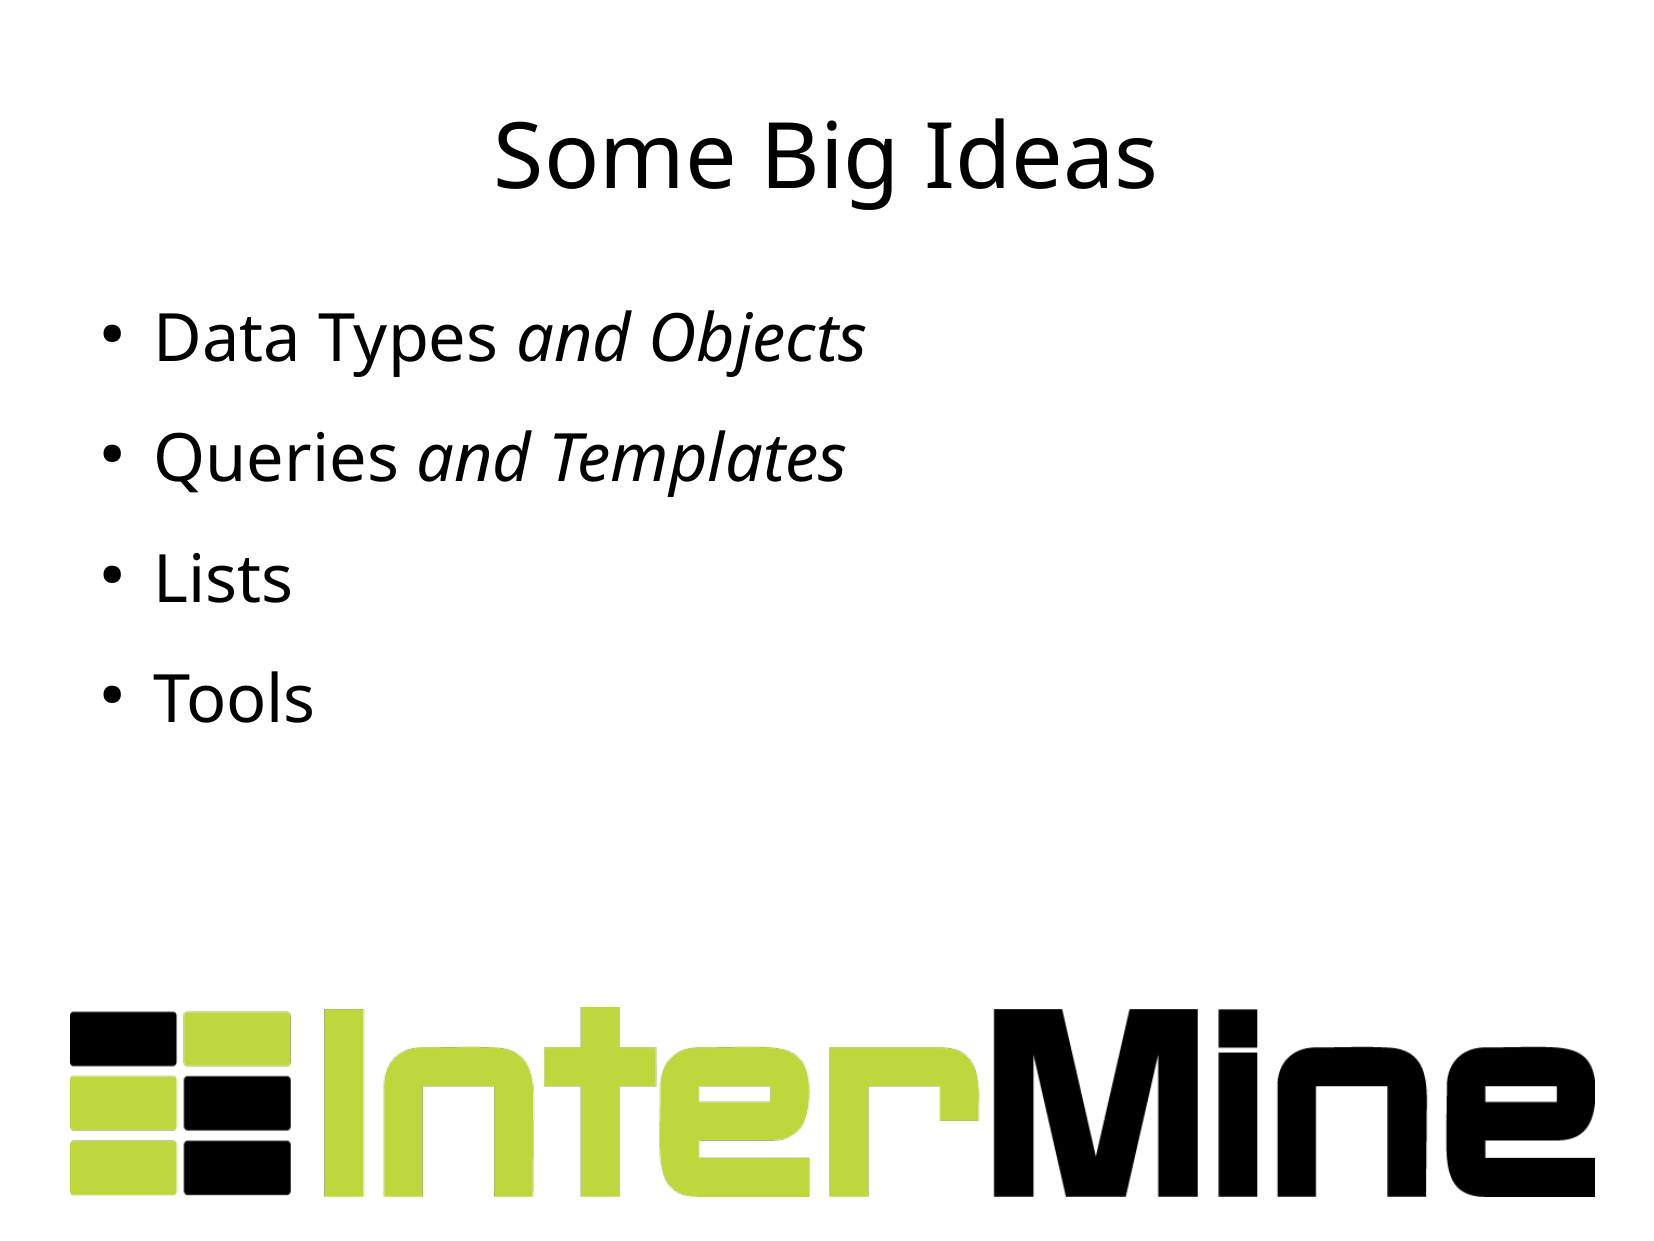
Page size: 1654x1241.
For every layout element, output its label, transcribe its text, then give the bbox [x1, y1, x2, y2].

title Some Big Ideas [82, 49, 1571, 257]
picture [70, 1007, 1595, 1197]
list Data Types and Objects Queries and Templates Lists Tools [82, 290, 1538, 1010]
